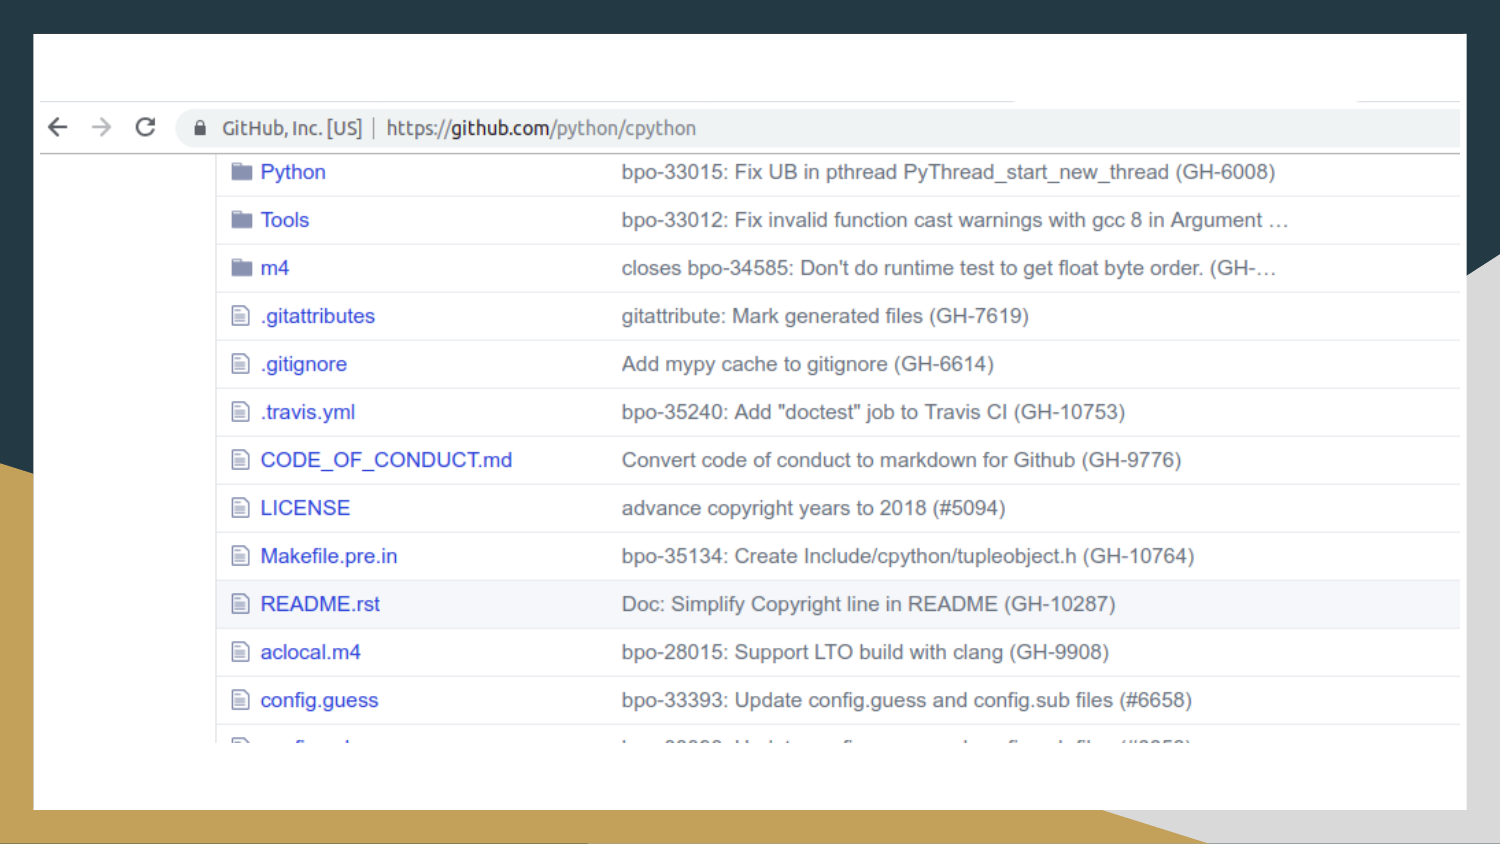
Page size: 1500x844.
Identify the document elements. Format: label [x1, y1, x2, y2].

picture [40, 101, 1460, 743]
